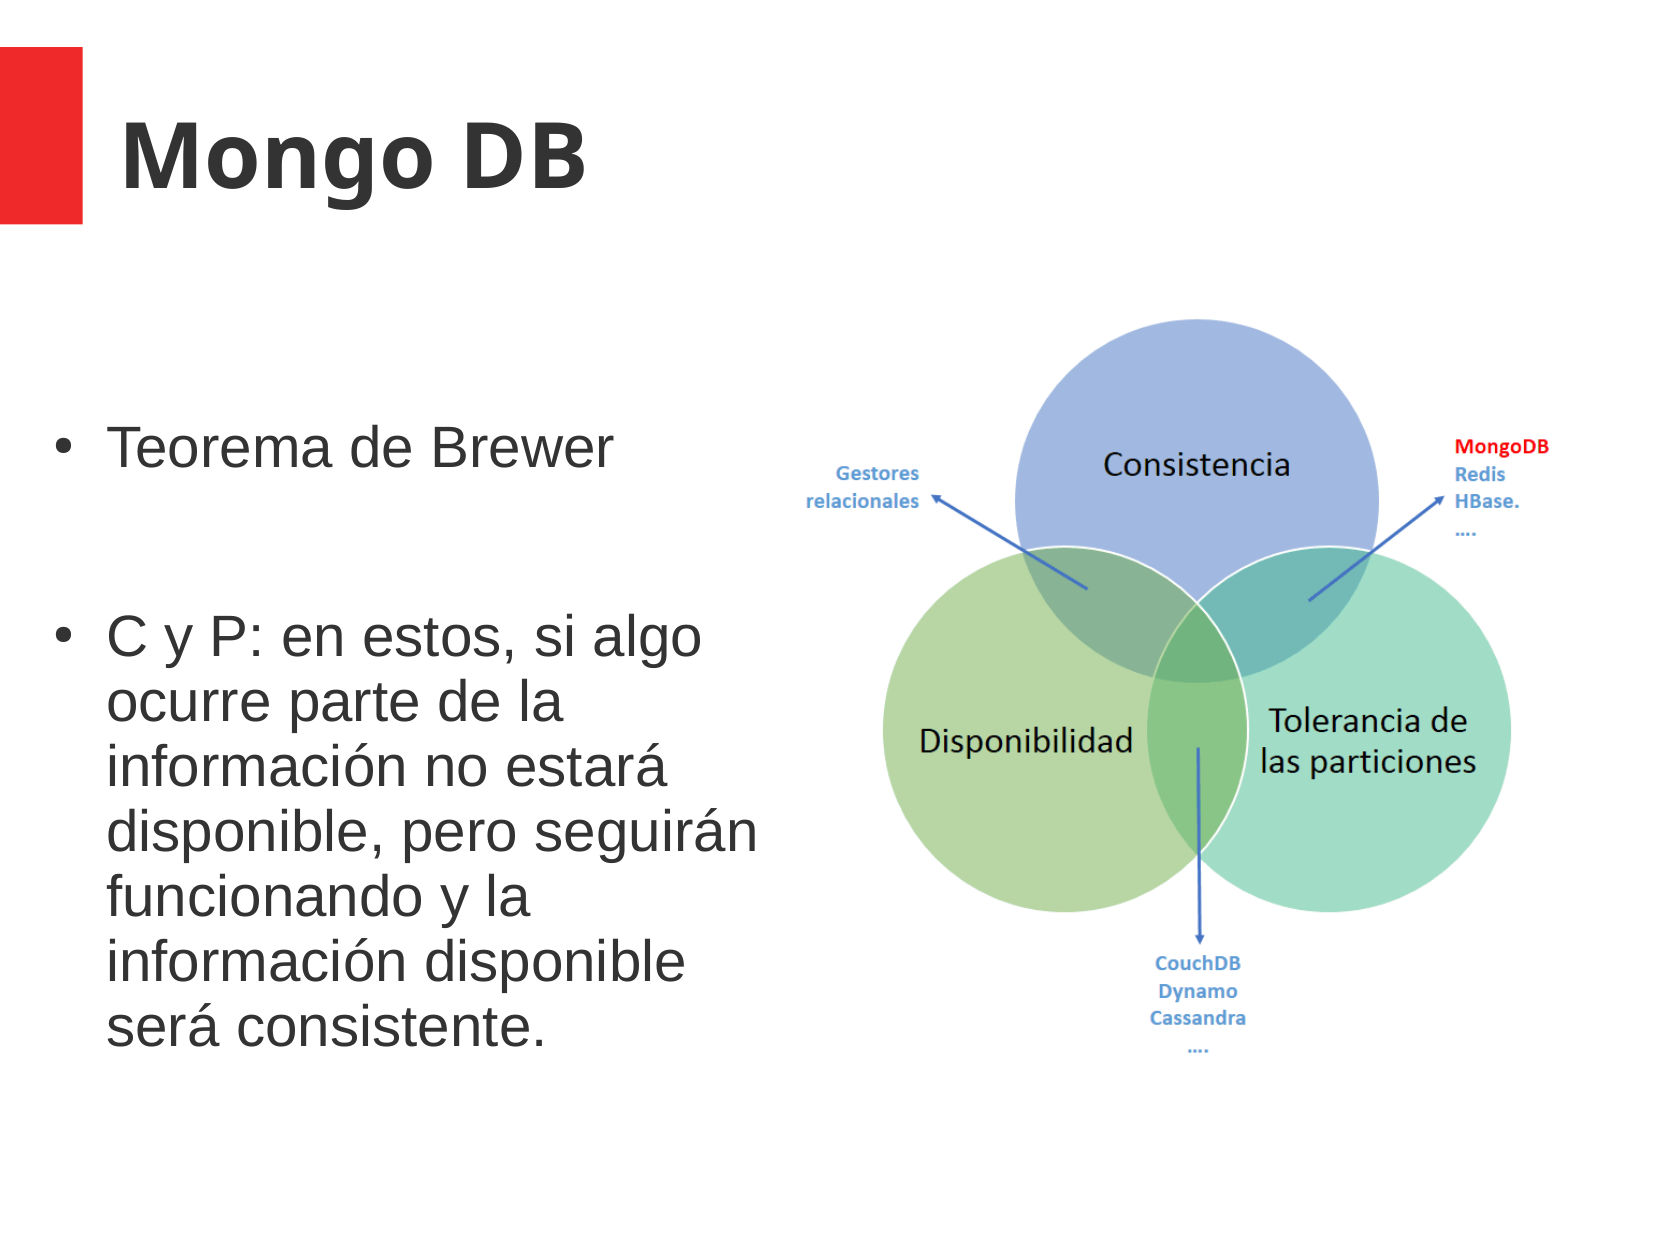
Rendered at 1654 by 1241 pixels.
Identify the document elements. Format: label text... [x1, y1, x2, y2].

title Mongo DB [118, 49, 1571, 257]
list Teorema de Brewer C y P: en estos, si algo ocurre parte de la información no estará disponible, pero seguirán funcionando y la información disponible será consistente. [35, 320, 767, 1040]
picture [767, 300, 1626, 1072]
